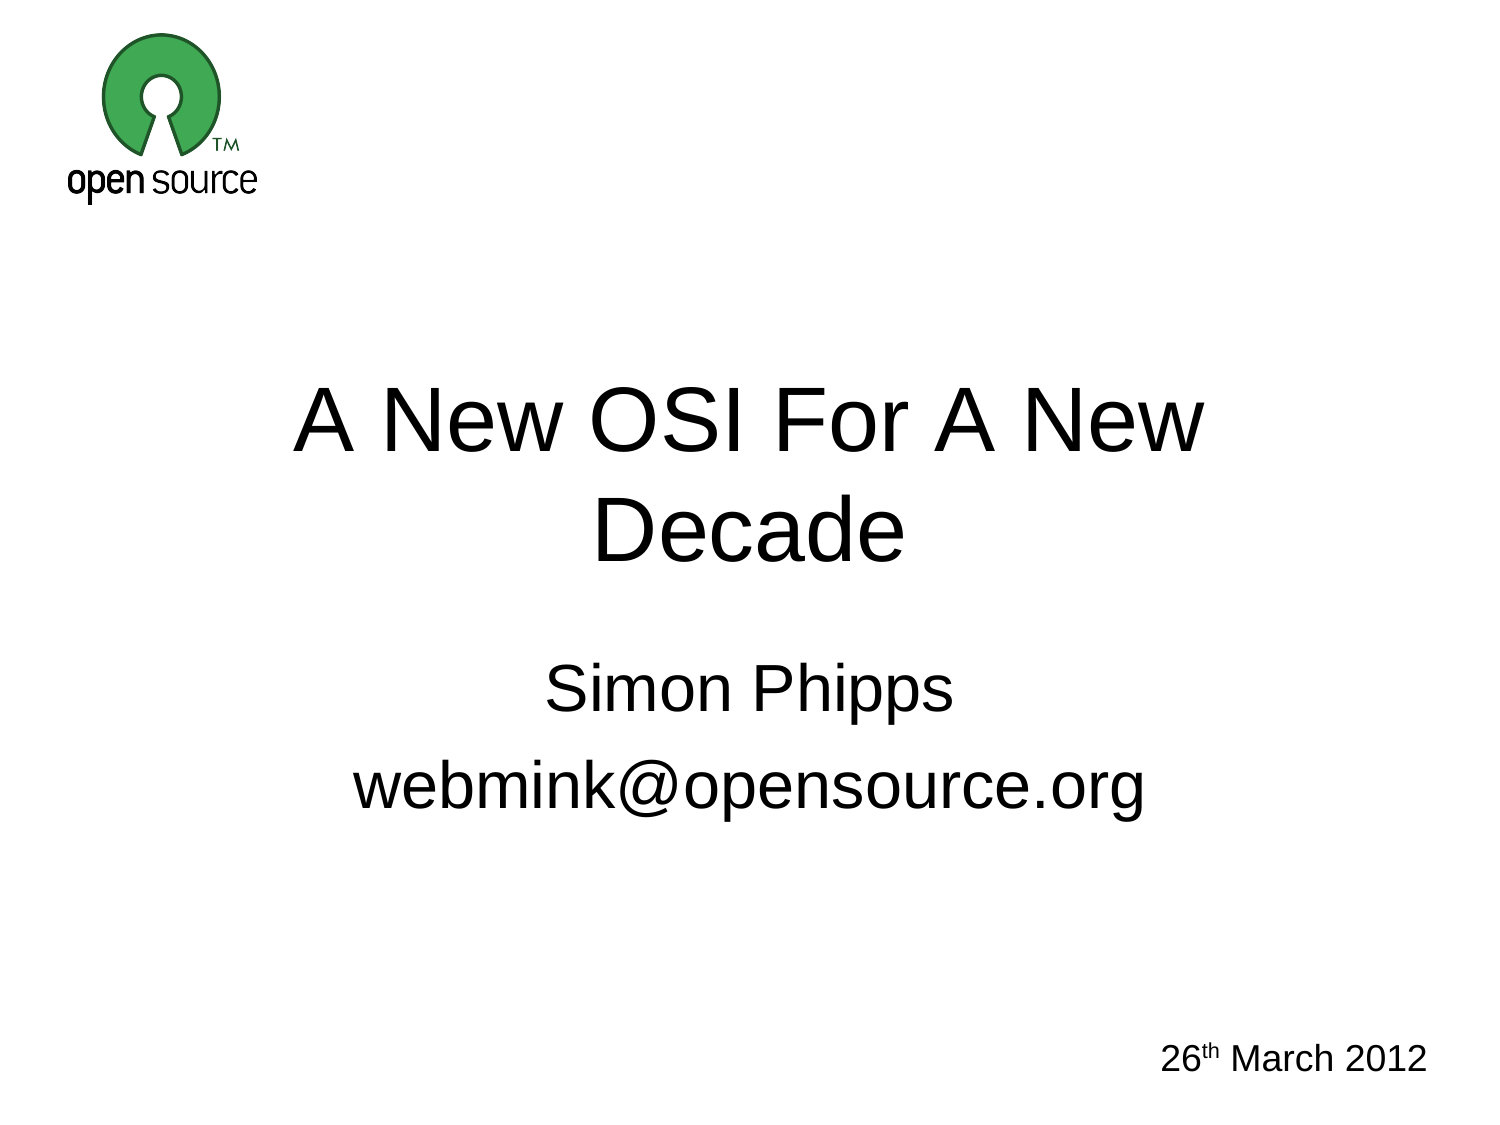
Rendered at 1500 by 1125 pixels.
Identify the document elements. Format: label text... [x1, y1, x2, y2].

subtitle Simon Phipps webmink@opensource.org [225, 637, 1276, 926]
title A New OSI For A New Decade [112, 349, 1388, 591]
text_box 26th March 2012 [1145, 981, 1477, 1087]
picture [68, 33, 257, 205]
